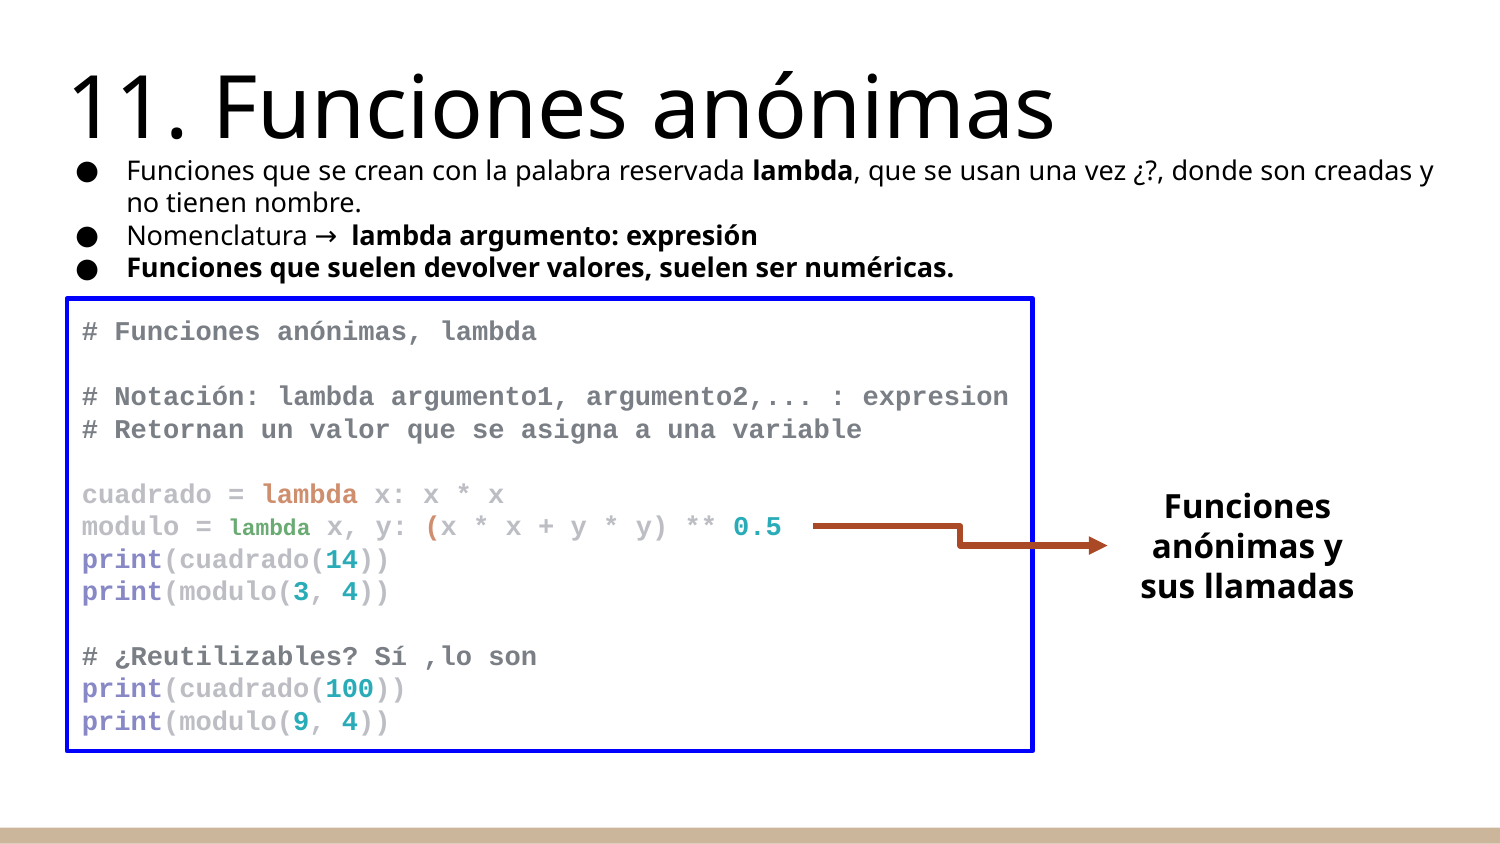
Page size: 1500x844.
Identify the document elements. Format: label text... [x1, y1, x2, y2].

title 11. Funciones anónimas [51, 34, 1449, 160]
text_box # Funciones anónimas, lambda # Notación: lambda argumento1, argumento2,... : expresion # Retornan un valor que se asigna a una variable cuadrado = lambda x: x * x modulo = lambda x, y: (x * x + y * y) ** 0.5 print(cuadrado(14)) print(modulo(3, 4)) # ¿Reutilizables? Sí ,lo son print(cuadrado(100)) print(modulo(9, 4)) [66, 298, 1033, 751]
text_box Funciones que se crean con la palabra reservada lambda, que se usan una vez ¿?, donde son creadas y no tienen nombre. Nomenclatura → lambda argumento: expresión Funciones que suelen devolver valores, suelen ser numéricas. [36, 160, 1449, 276]
text_box Funciones anónimas y sus llamadas [1107, 480, 1388, 611]
